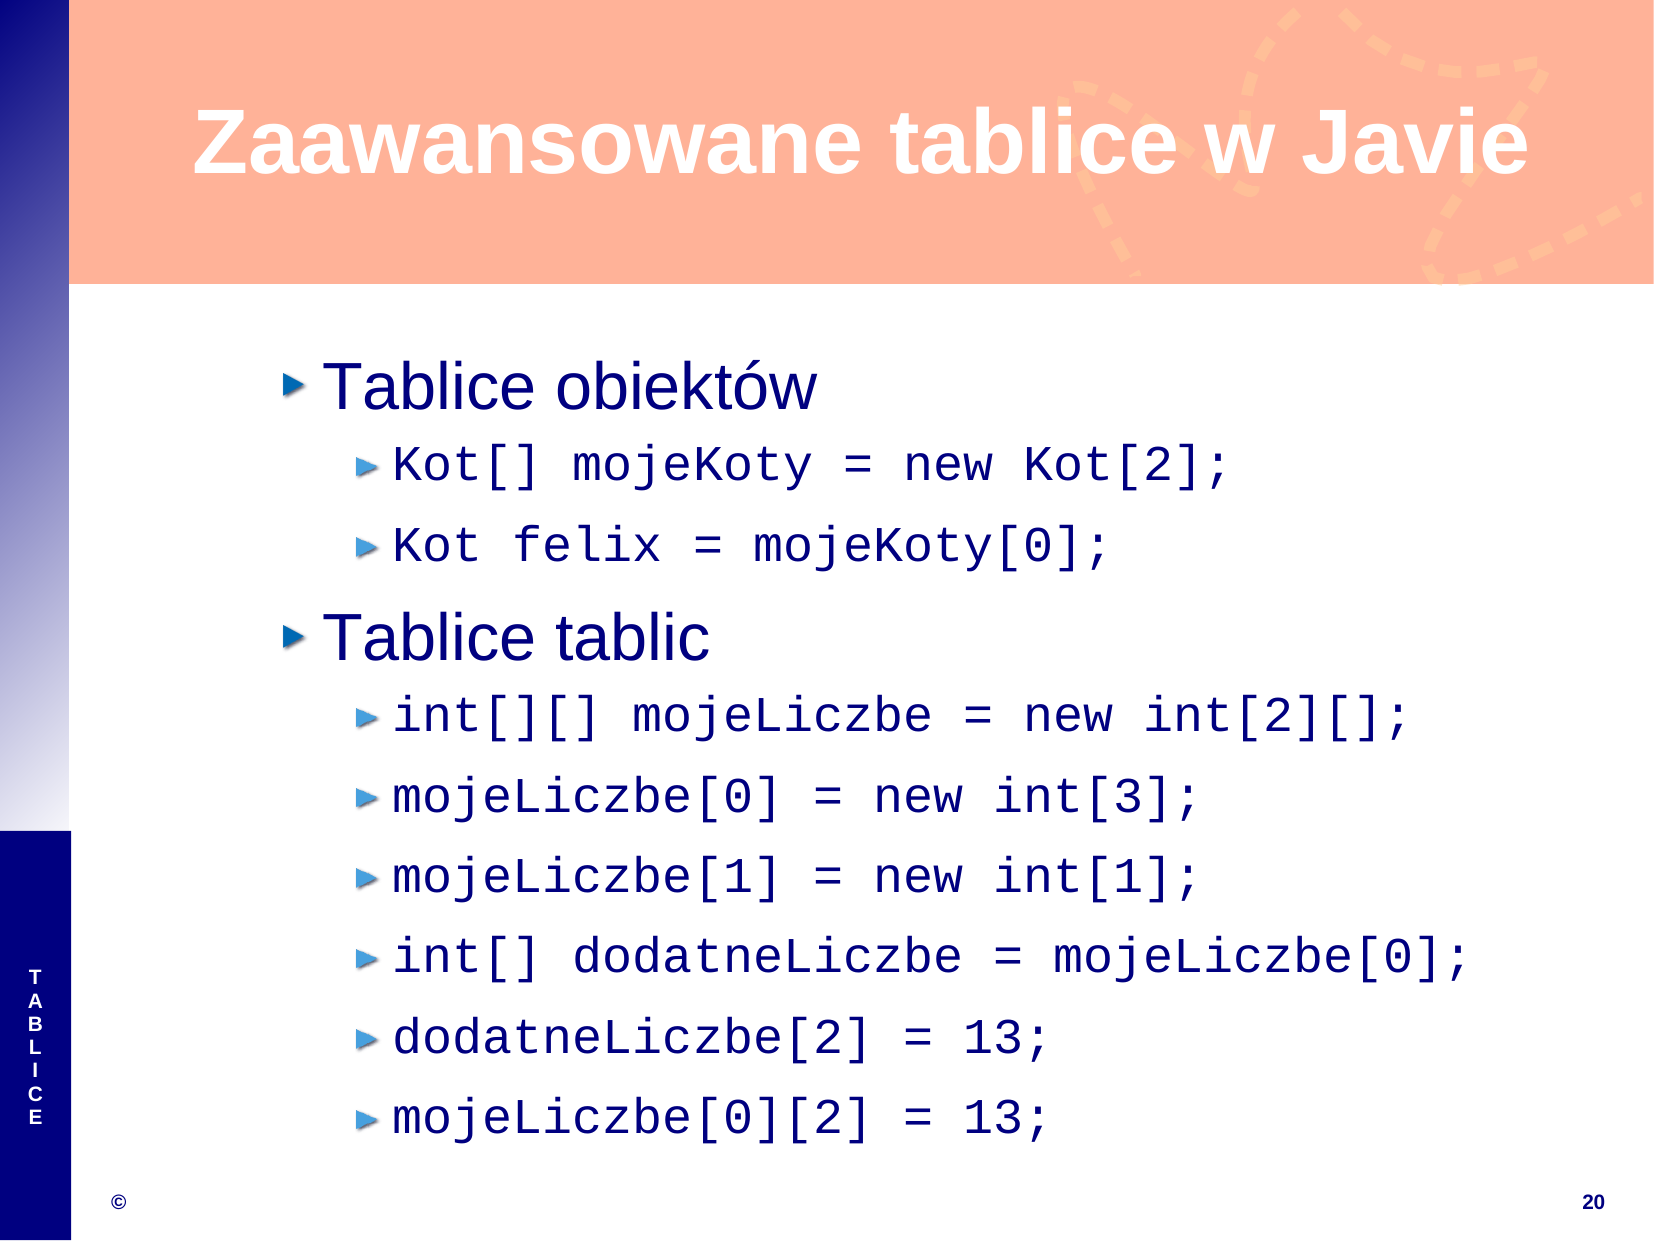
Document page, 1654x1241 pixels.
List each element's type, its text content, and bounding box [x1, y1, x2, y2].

list Tablice obiektów Kot[] mojeKoty = new Kot[2]; Kot felix = mojeKoty[0]; Tablice tablic int[][] mojeLiczbe = new int[2][]; mojeLiczbe[0] = new int[3]; mojeLiczbe[1] = new int[1]; int[] dodatneLiczbe = mojeLiczbe[0]; dodatneLiczbe[2] = 13; mojeLiczbe[0][2] = 13; [251, 349, 1474, 1149]
text_box T A B L I C E [0, 830, 71, 1241]
title Zaawansowane tablice w Javie [70, 37, 1654, 246]
